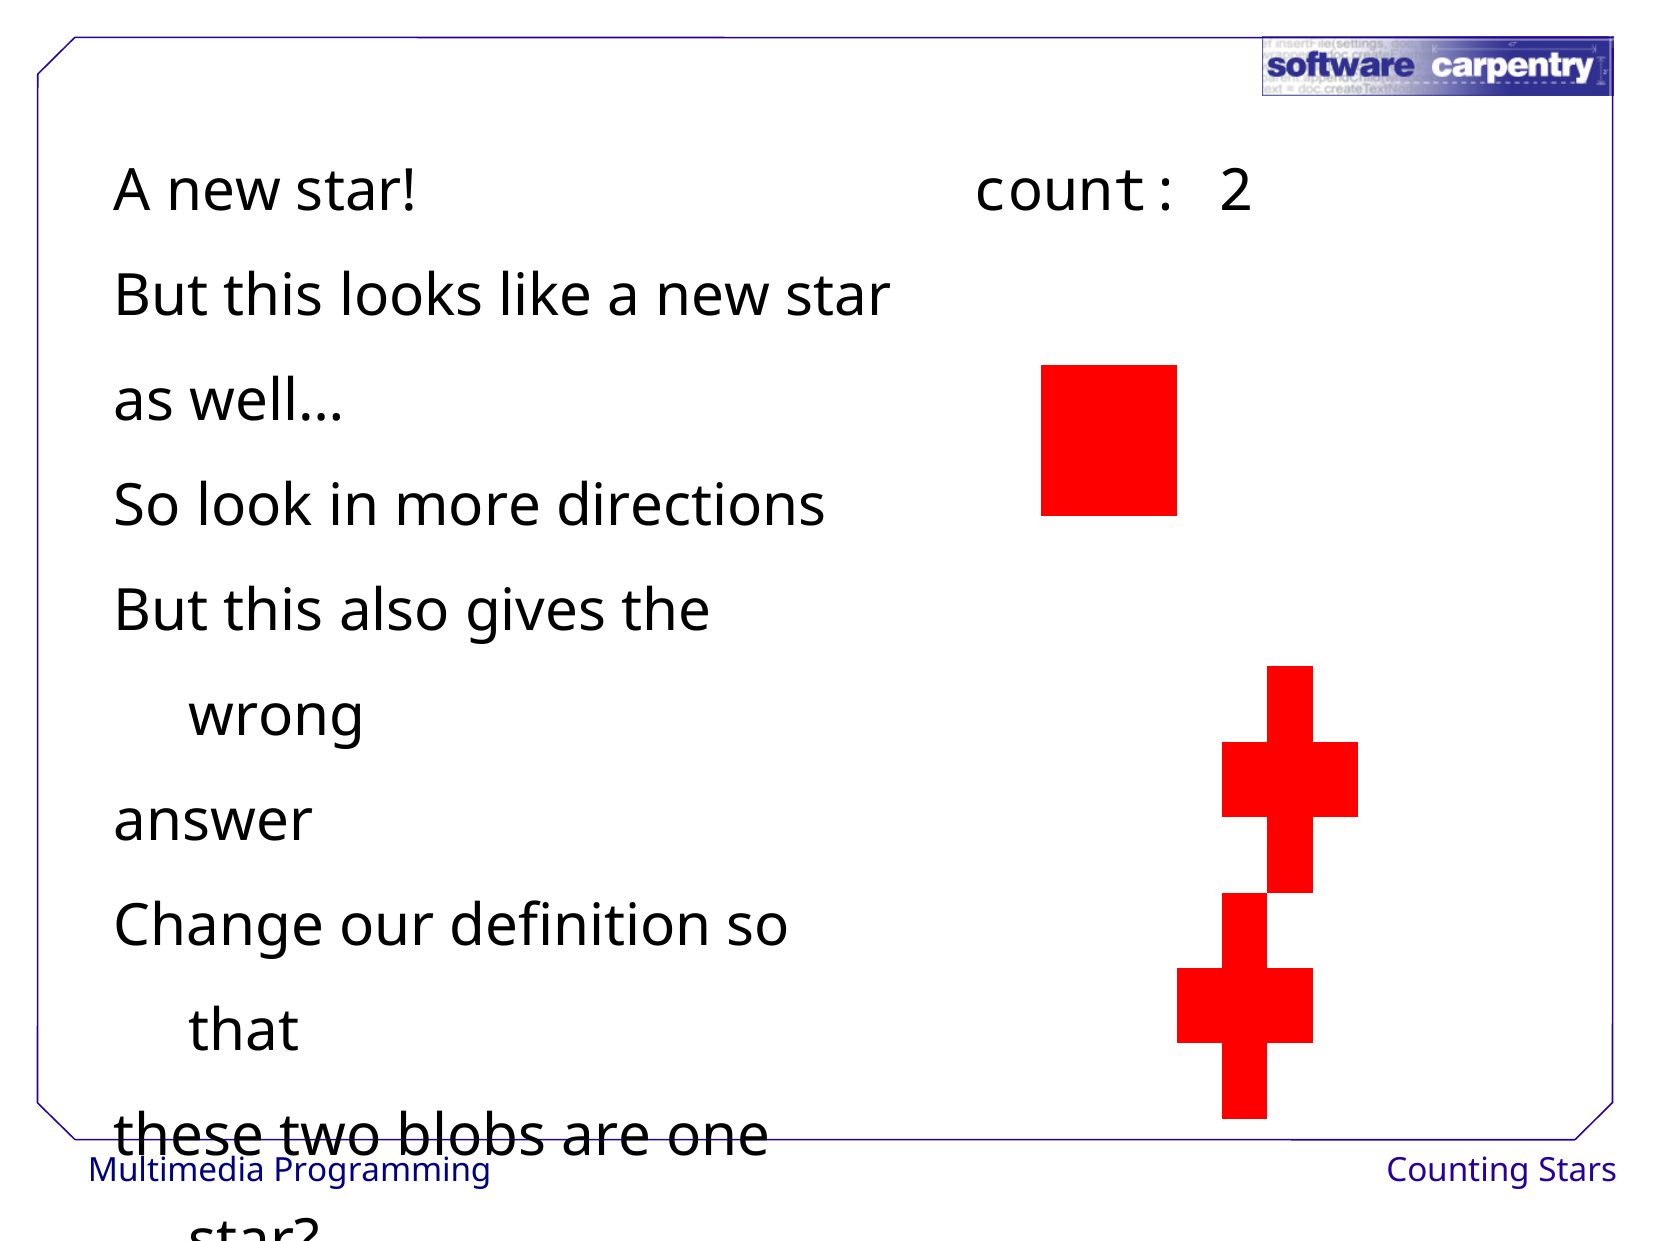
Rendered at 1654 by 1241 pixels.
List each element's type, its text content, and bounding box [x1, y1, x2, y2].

table_cell [1041, 365, 1086, 440]
table_header [1086, 289, 1131, 365]
table_cell [1041, 817, 1086, 893]
table_cell [1267, 817, 1313, 893]
table_cell [1313, 1119, 1358, 1194]
table_cell [1131, 968, 1177, 1043]
table_cell [1041, 968, 1086, 1043]
table_cell [1041, 1043, 1086, 1119]
table_cell [995, 817, 1041, 893]
table_cell [950, 742, 995, 817]
table_cell [1131, 1119, 1177, 1194]
table_cell [1267, 516, 1313, 591]
table_cell [950, 968, 995, 1043]
table_header [1313, 289, 1358, 365]
table_cell [1267, 440, 1313, 516]
table_header [950, 289, 995, 365]
table_cell [1041, 440, 1086, 516]
table_cell [1131, 365, 1177, 440]
table_cell [1177, 365, 1222, 440]
table_cell [1086, 893, 1131, 968]
table_cell [1131, 516, 1177, 591]
table_cell [1267, 591, 1313, 666]
table_cell [1041, 591, 1086, 666]
table_cell [950, 516, 995, 591]
table_cell [1313, 440, 1358, 516]
table_cell [1086, 1043, 1131, 1119]
table_header [1358, 289, 1403, 365]
table_cell [1086, 365, 1131, 440]
table_cell [950, 893, 995, 968]
table_header [1177, 289, 1222, 365]
table_cell [1313, 591, 1358, 666]
table_cell [1222, 516, 1267, 591]
table_cell [1131, 742, 1177, 817]
table_cell [1131, 440, 1177, 516]
table_header [1222, 289, 1267, 365]
table_cell [1267, 968, 1313, 1043]
table_cell [1222, 968, 1267, 1043]
table_cell [1222, 1043, 1267, 1119]
picture [1262, 36, 1614, 96]
text_box count: 2 [959, 109, 1404, 231]
table_cell [1358, 591, 1403, 666]
table_cell [1177, 1119, 1222, 1194]
table_cell [1313, 1043, 1358, 1119]
table_cell [1041, 1119, 1086, 1194]
table_cell [1313, 365, 1358, 440]
table_header [995, 289, 1041, 365]
table_cell [1131, 893, 1177, 968]
table_cell [1222, 365, 1267, 440]
table_cell [1177, 440, 1222, 516]
table_cell [1358, 1043, 1403, 1119]
table_header [1041, 289, 1086, 365]
table_cell [1313, 742, 1358, 817]
table_cell [995, 1043, 1041, 1119]
table_cell [1086, 591, 1131, 666]
table_cell [1177, 591, 1222, 666]
table_cell [1041, 893, 1086, 968]
table_cell [1267, 742, 1313, 817]
table_cell [1358, 817, 1403, 893]
table_header [1267, 289, 1313, 365]
table_cell [995, 591, 1041, 666]
table_cell [1267, 893, 1313, 968]
table_cell [1086, 1119, 1131, 1194]
table_cell [1222, 817, 1267, 893]
table_header [1131, 289, 1177, 365]
table_cell [1177, 968, 1222, 1043]
table_cell [950, 817, 995, 893]
table_cell [1358, 440, 1403, 516]
table_cell [1131, 666, 1177, 742]
text_box A new star! But this looks like a new star as well… So look in more directions But this also gives the wrong answer Change our definition so that these two blobs are one star? [99, 109, 912, 1241]
table_cell [1267, 1043, 1313, 1119]
table_cell [1222, 742, 1267, 817]
table_cell [1177, 666, 1222, 742]
table_cell [1177, 1043, 1222, 1119]
table_cell [995, 440, 1041, 516]
table_cell [1313, 817, 1358, 893]
table_cell [1267, 365, 1313, 440]
table_cell [1222, 591, 1267, 666]
table_cell [995, 666, 1041, 742]
table_cell [1041, 666, 1086, 742]
table_cell [1086, 742, 1131, 817]
table_cell [1267, 1119, 1313, 1194]
table_cell [995, 516, 1041, 591]
table_cell [1358, 968, 1403, 1043]
table_cell [995, 1119, 1041, 1194]
table_cell [1358, 666, 1403, 742]
table_cell [1358, 516, 1403, 591]
table_cell [1086, 817, 1131, 893]
table_cell [1177, 893, 1222, 968]
table_cell [1222, 666, 1267, 742]
table_cell [1222, 440, 1267, 516]
table_cell [1177, 817, 1222, 893]
table_cell [950, 440, 995, 516]
table_cell [1222, 893, 1267, 968]
table_cell [1313, 893, 1358, 968]
table_cell [1041, 516, 1086, 591]
table_cell [1131, 591, 1177, 666]
table_cell [1267, 666, 1313, 742]
table_cell [1177, 516, 1222, 591]
table_cell [950, 666, 995, 742]
table_cell [1131, 817, 1177, 893]
table_cell [1131, 1043, 1177, 1119]
table_cell [1313, 968, 1358, 1043]
table_cell [950, 1043, 995, 1119]
table_cell [1086, 516, 1131, 591]
table_cell [995, 893, 1041, 968]
table_cell [1358, 742, 1403, 817]
table_cell [1086, 666, 1131, 742]
table_cell [1358, 893, 1403, 968]
table_cell [950, 591, 995, 666]
table_cell [950, 1119, 995, 1194]
table_cell [950, 365, 995, 440]
table_cell [1358, 365, 1403, 440]
table_cell [1177, 742, 1222, 817]
table_cell [995, 968, 1041, 1043]
table_cell [995, 742, 1041, 817]
table_cell [1041, 742, 1086, 817]
table_cell [1358, 1119, 1403, 1194]
table_cell [1086, 968, 1131, 1043]
table_cell [1313, 516, 1358, 591]
table_cell [1222, 1119, 1267, 1194]
table_cell [1313, 666, 1358, 742]
table_cell [995, 365, 1041, 440]
table_cell [1086, 440, 1131, 516]
